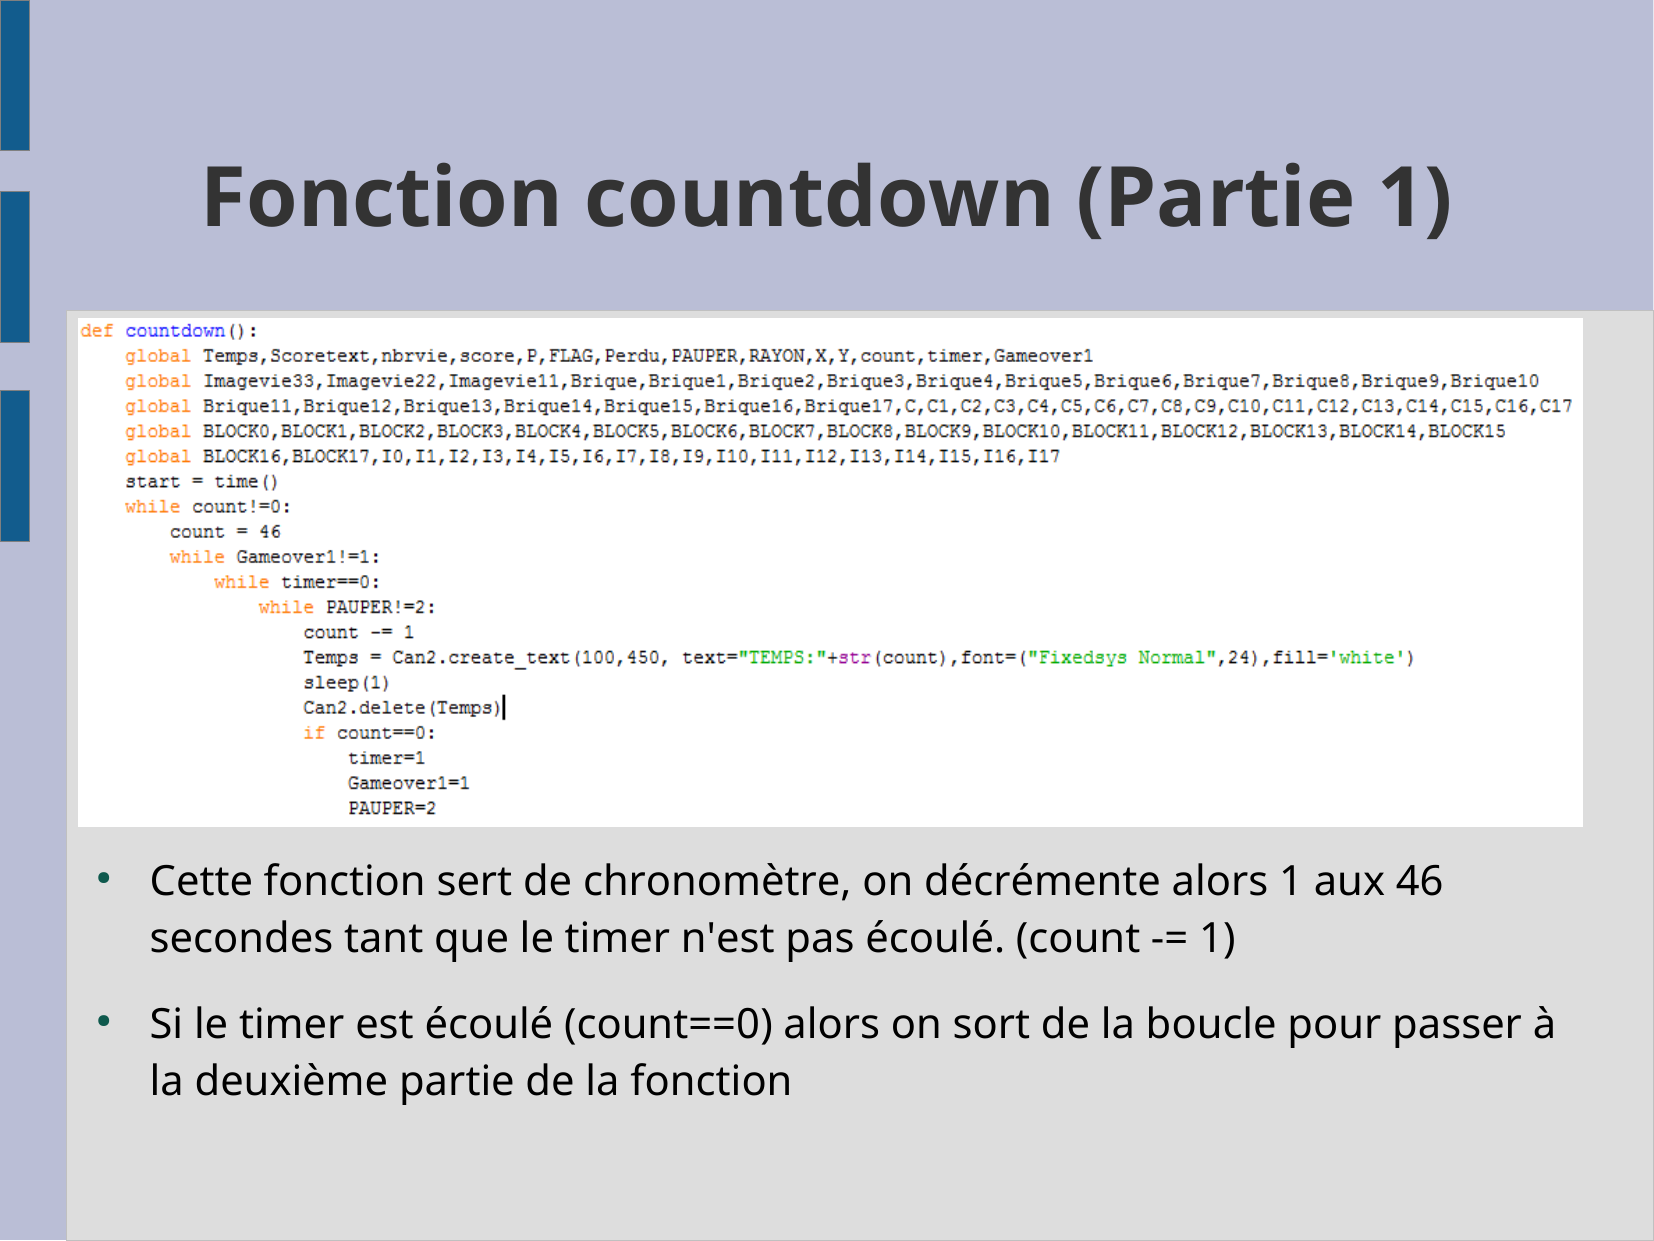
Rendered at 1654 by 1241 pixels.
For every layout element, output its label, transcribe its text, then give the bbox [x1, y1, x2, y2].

picture [78, 318, 1583, 827]
title Fonction countdown (Partie 1) [121, 91, 1534, 299]
list Cette fonction sert de chronomètre, on décrémente alors 1 aux 46 secondes tant que le timer n'est pas écoulé. (count -= 1) Si le timer est écoulé (count==0) alors on sort de la boucle pour passer à la deuxième partie de la fonction [78, 850, 1583, 1223]
